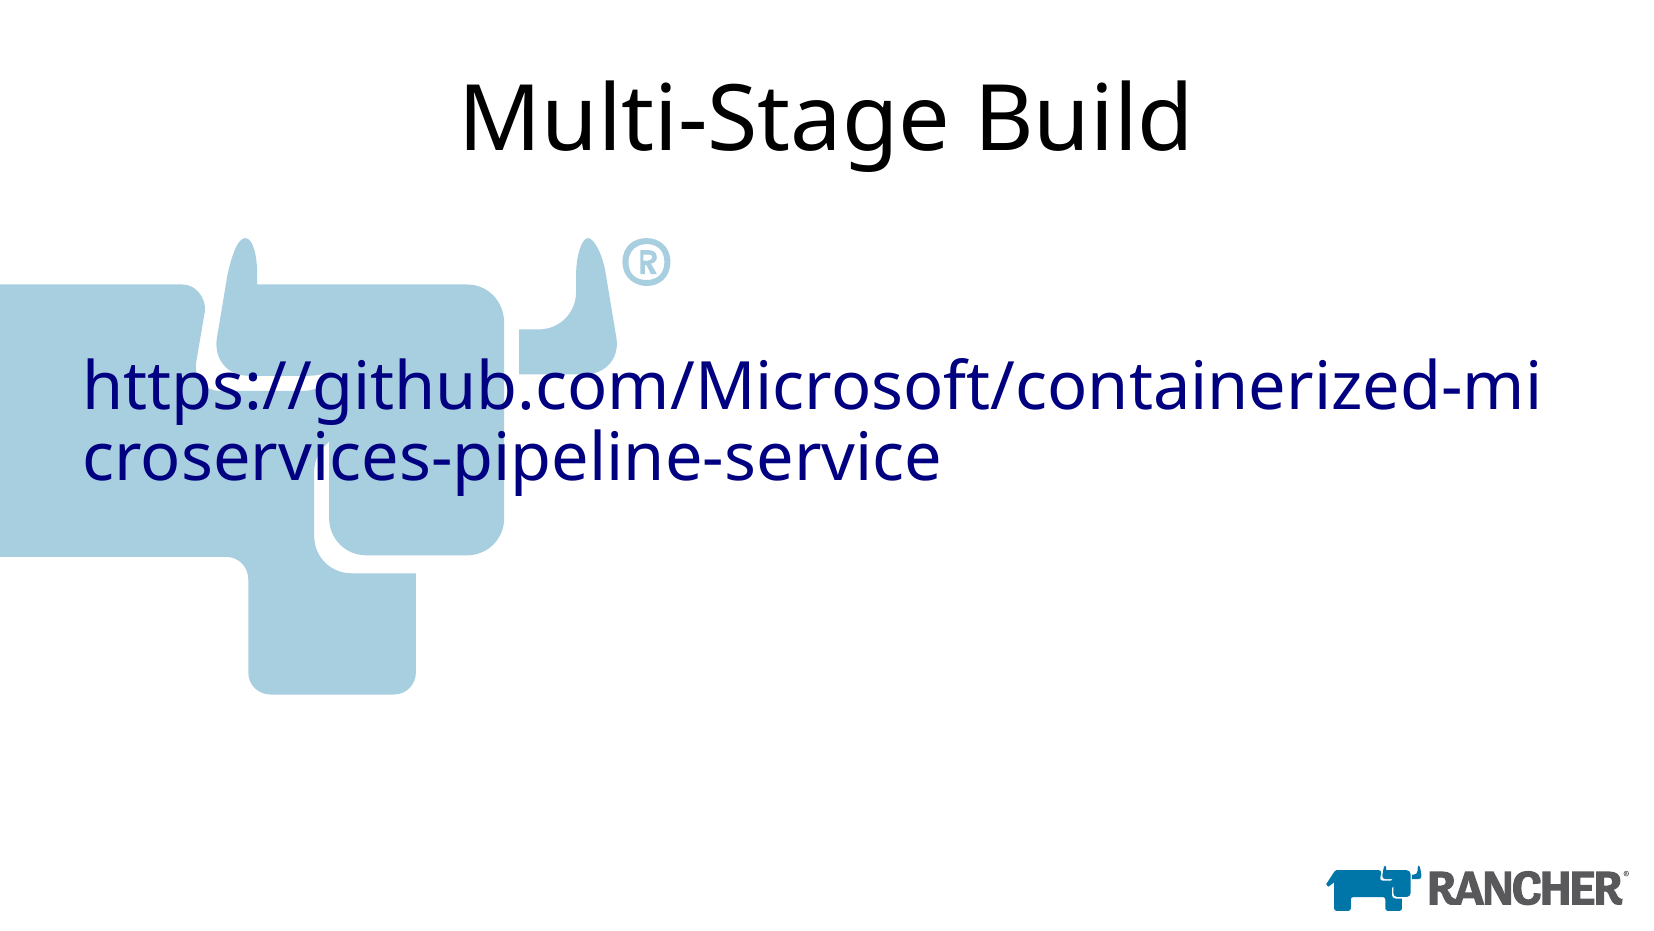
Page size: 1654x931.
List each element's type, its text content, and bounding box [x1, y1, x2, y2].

title Multi-Stage Build [82, 37, 1571, 193]
list https://github.com/Microsoft/containerized-microservices-pipeline-service [82, 217, 1571, 758]
